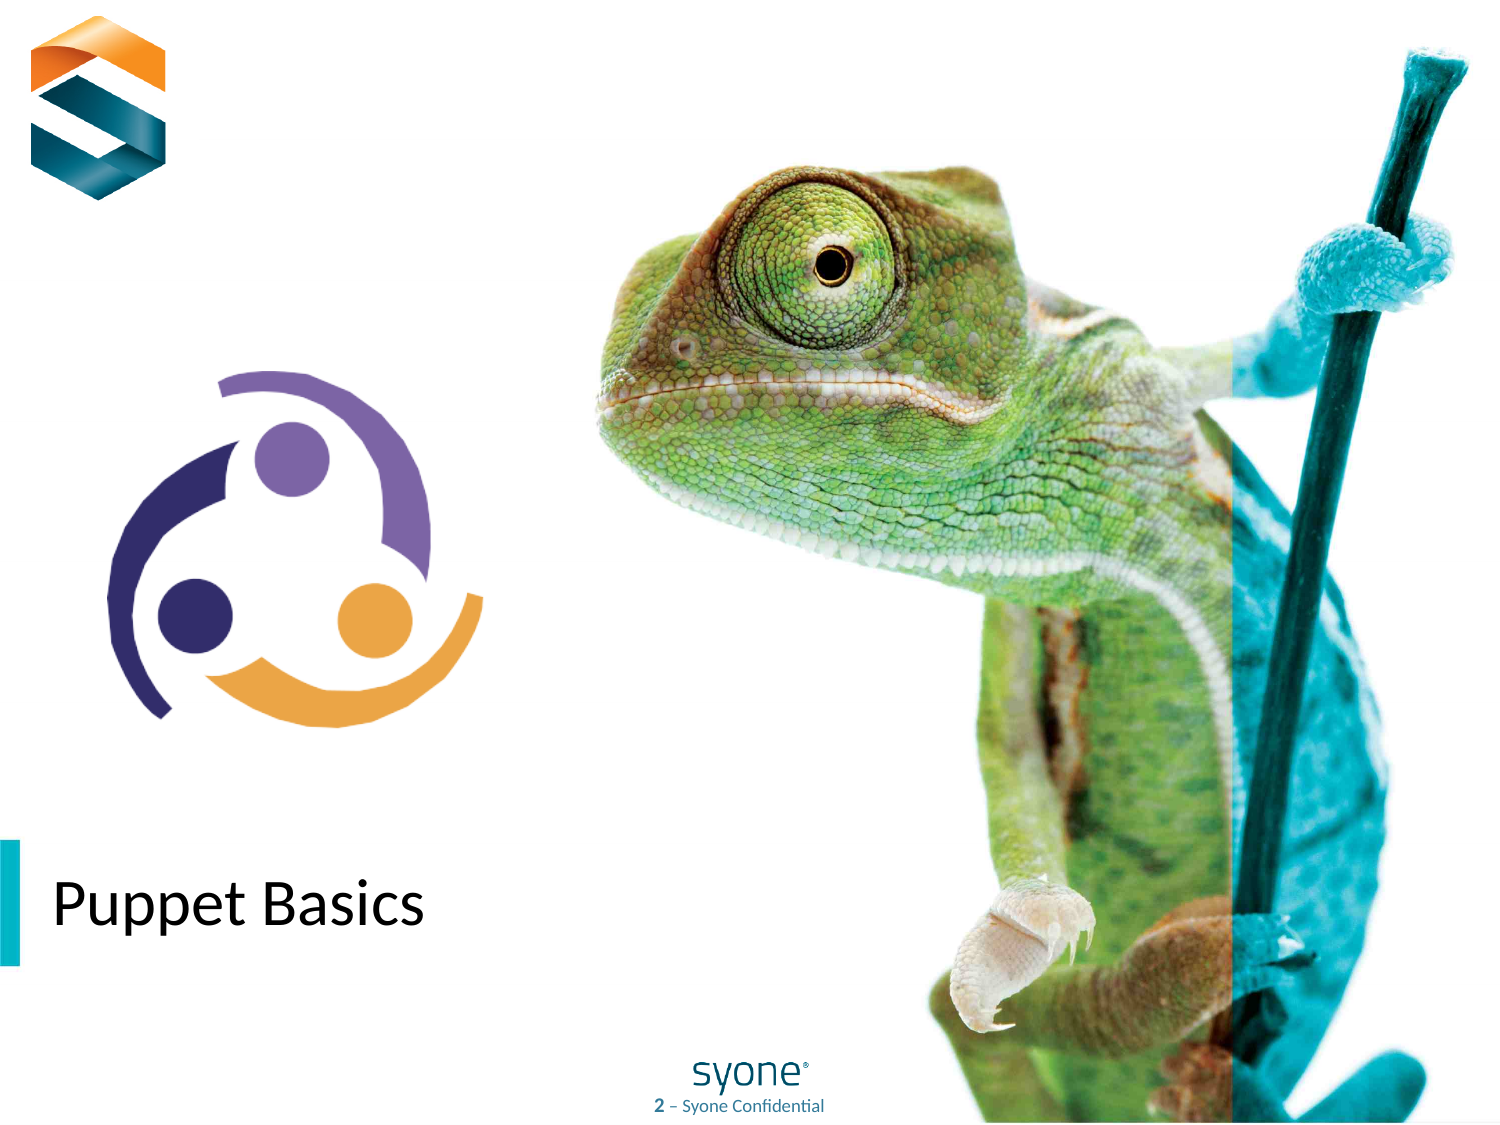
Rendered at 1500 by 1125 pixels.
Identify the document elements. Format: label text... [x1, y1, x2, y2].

picture [0, 0, 1500, 1125]
title Puppet Basics [37, 839, 907, 958]
